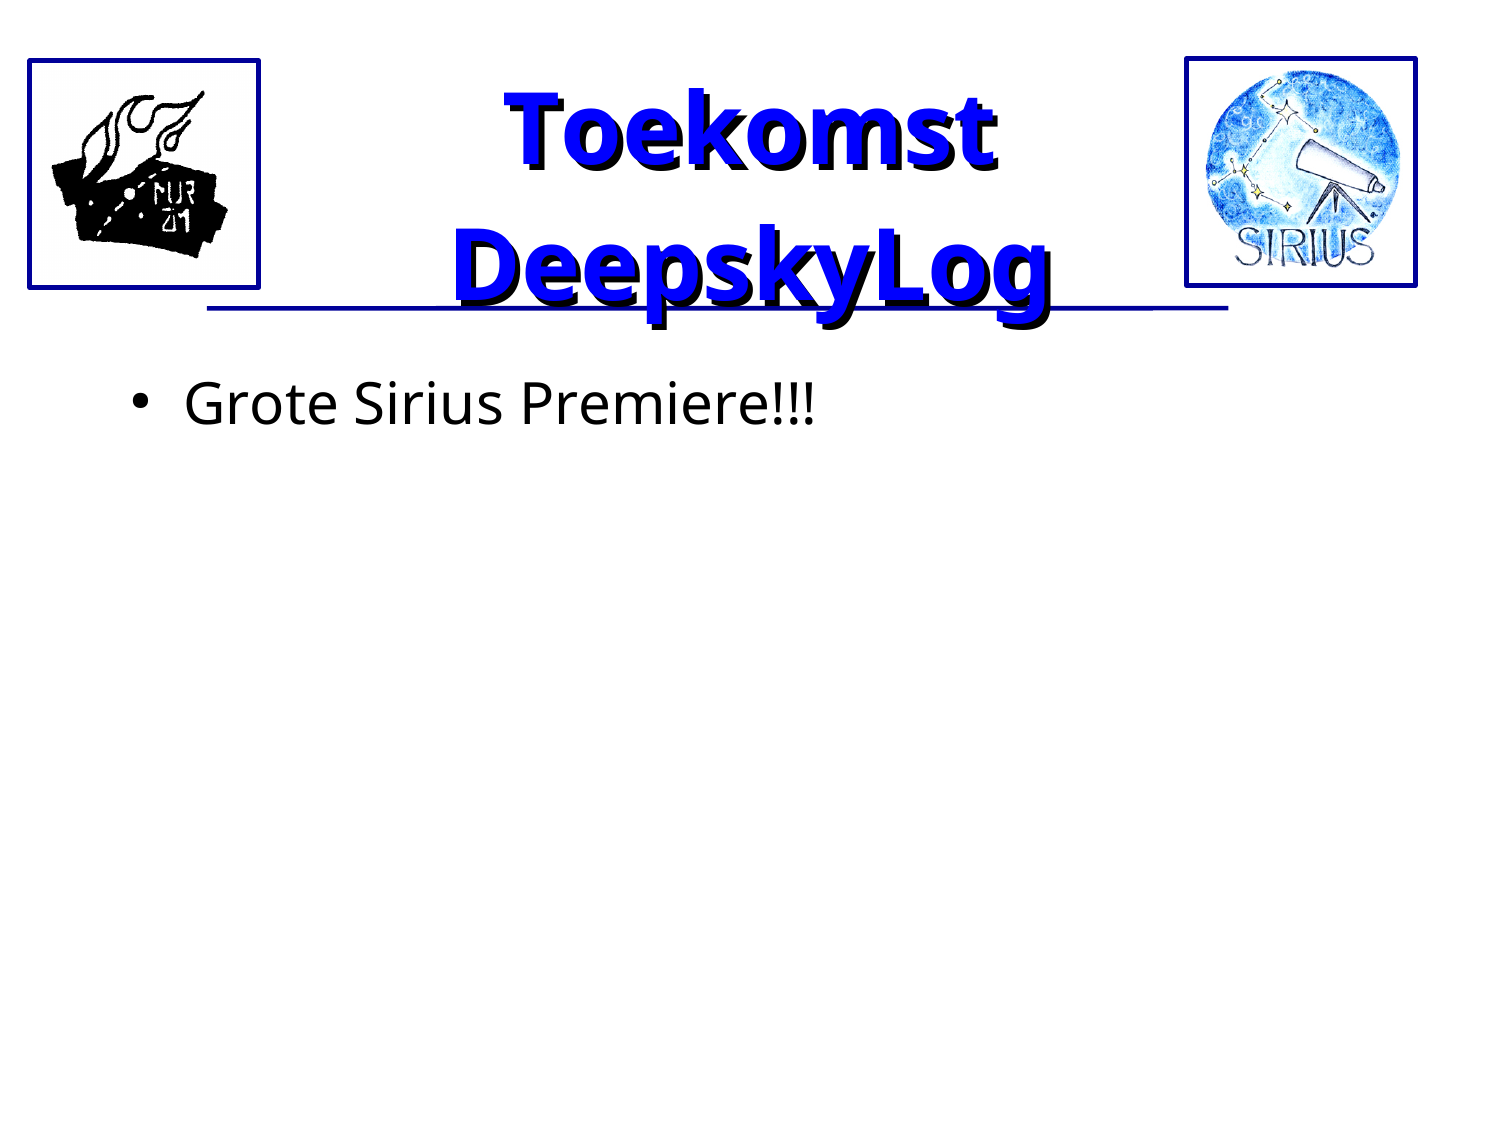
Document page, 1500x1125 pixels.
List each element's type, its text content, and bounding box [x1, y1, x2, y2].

list Grote Sirius Premiere!!! [112, 362, 1388, 1001]
title Toekomst DeepskyLog [175, 54, 1326, 334]
picture [1326, 63, 1411, 281]
picture [32, 63, 175, 284]
